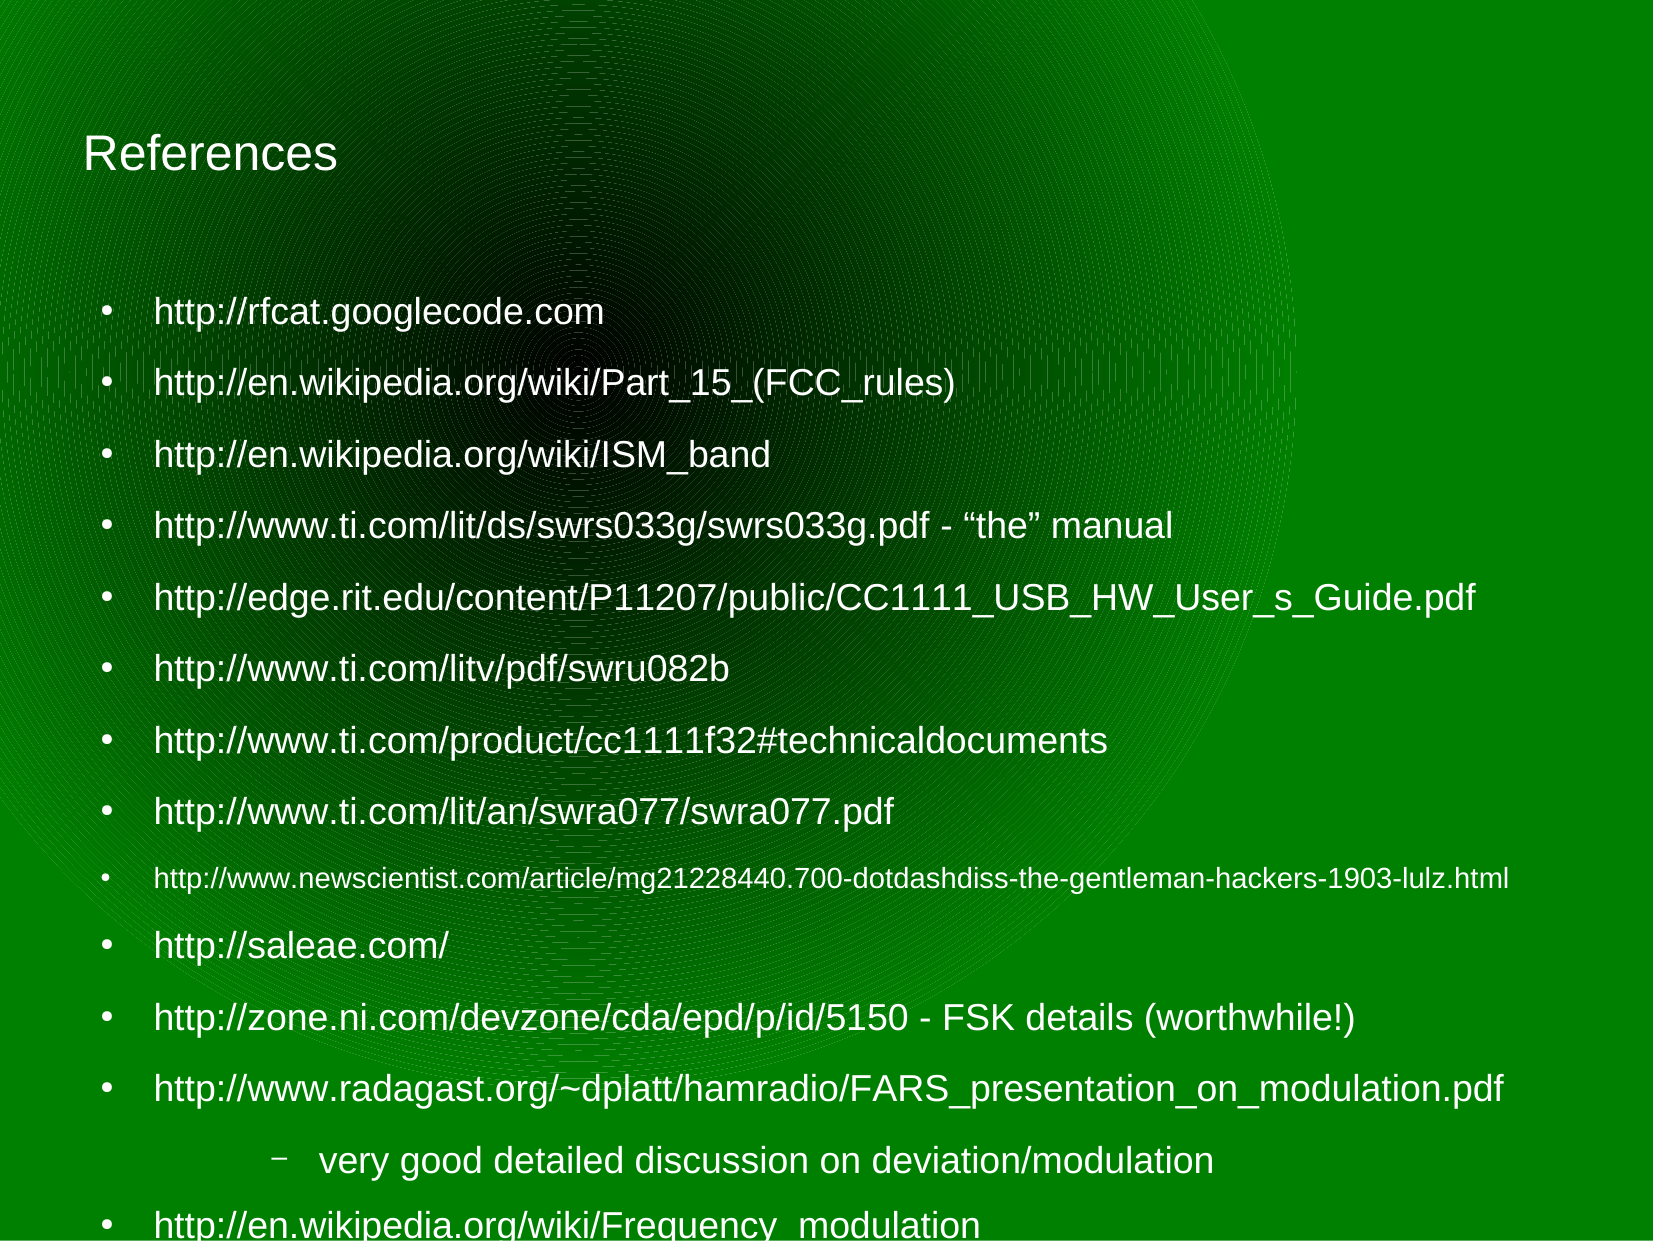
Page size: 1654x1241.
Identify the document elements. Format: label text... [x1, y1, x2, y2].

title References [82, 49, 1571, 257]
list http://rfcat.googlecode.com http://en.wikipedia.org/wiki/Part_15_(FCC_rules) http://en.wikipedia.org/wiki/ISM_band http://www.ti.com/lit/ds/swrs033g/swrs033g.pdf - “the” manual http://edge.rit.edu/content/P11207/public/CC1111_USB_HW_User_s_Guide.pdf http://www.ti.com/litv/pdf/swru082b http://www.ti.com/product/cc1111f32#technicaldocuments http://www.ti.com/lit/an/swra077/swra077.pdf http://www.newscientist.com/article/mg21228440.700-dotdashdiss-the-gentleman-hackers-1903-lulz.html http://saleae.com/ http://zone.ni.com/devzone/cda/epd/p/id/5150 - FSK details (worthwhile!) http://www.radagast.org/~dplatt/hamradio/FARS_presentation_on_modulation.pdf very good detailed discussion on deviation/modulation http://en.wikipedia.org/wiki/Frequency_modulation http://en.wikipedia.org/wiki/Minimum-shift_keying [82, 290, 1571, 1241]
